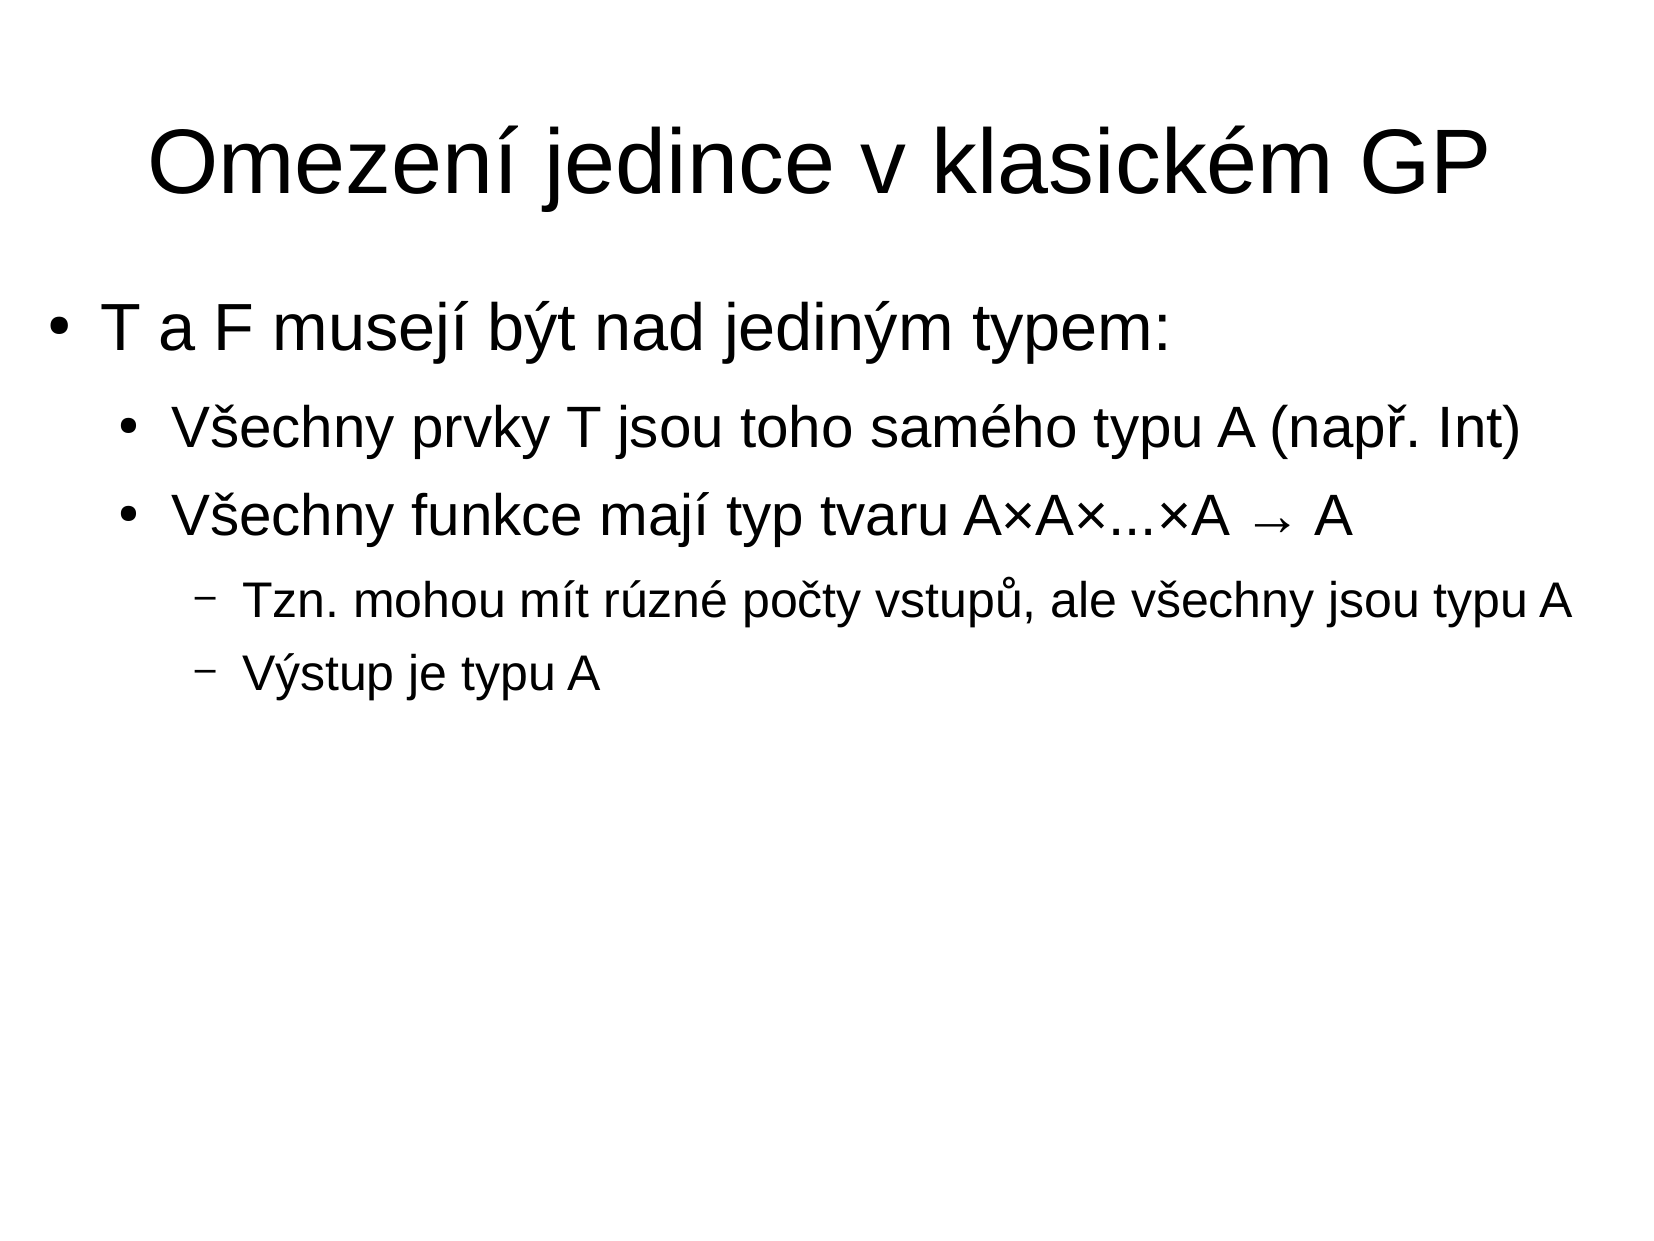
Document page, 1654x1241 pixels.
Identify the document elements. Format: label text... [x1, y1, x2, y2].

list T a F musejí být nad jediným typem: Všechny prvky T jsou toho samého typu A (např. Int) Všechny funkce mají typ tvaru A×A×...×A → A Tzn. mohou mít rúzné počty vstupů, ale všechny jsou typu A Výstup je typu A [29, 290, 1625, 1010]
title Omezení jedince v klasickém GP [76, 58, 1565, 266]
